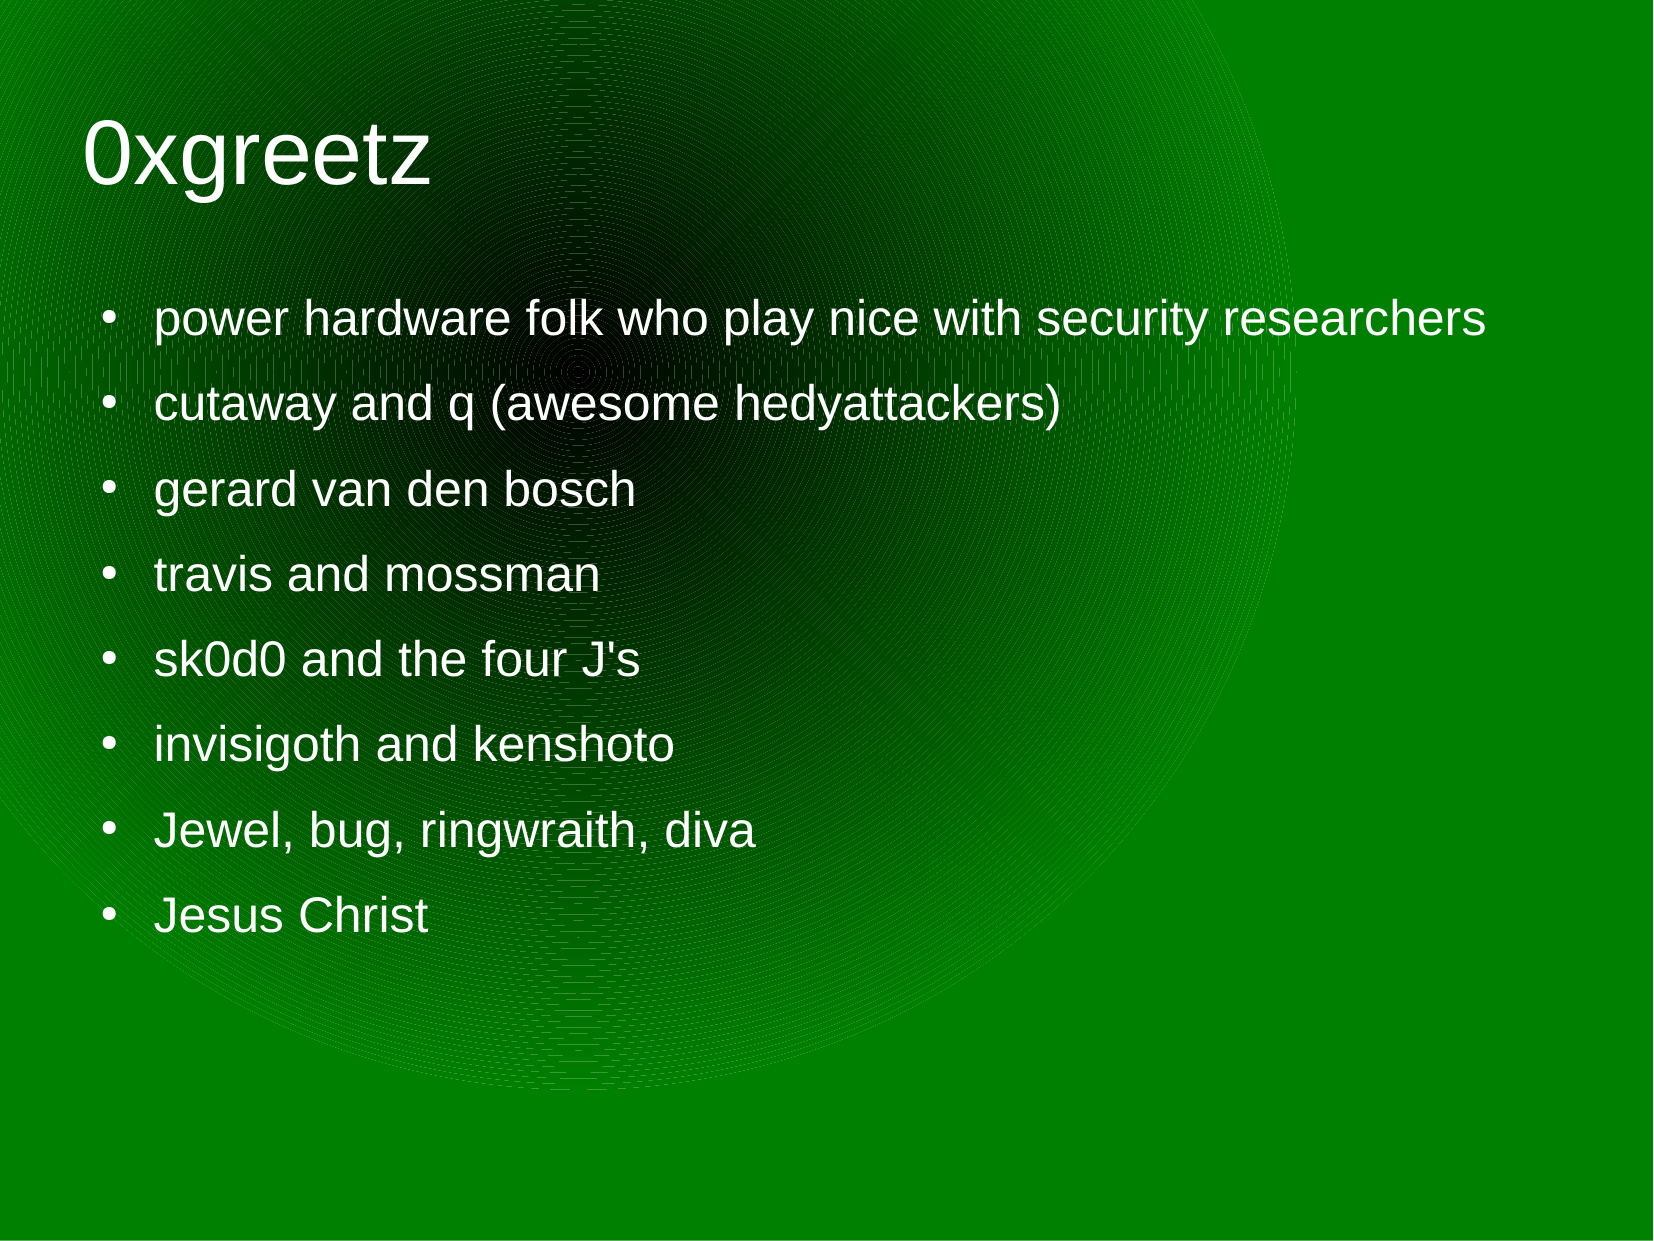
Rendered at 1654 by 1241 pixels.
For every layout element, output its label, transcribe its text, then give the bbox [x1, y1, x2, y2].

list power hardware folk who play nice with security researchers cutaway and q (awesome hedyattackers) gerard van den bosch travis and mossman sk0d0 and the four J's invisigoth and kenshoto Jewel, bug, ringwraith, diva Jesus Christ [82, 290, 1571, 1109]
title 0xgreetz [82, 49, 1571, 257]
